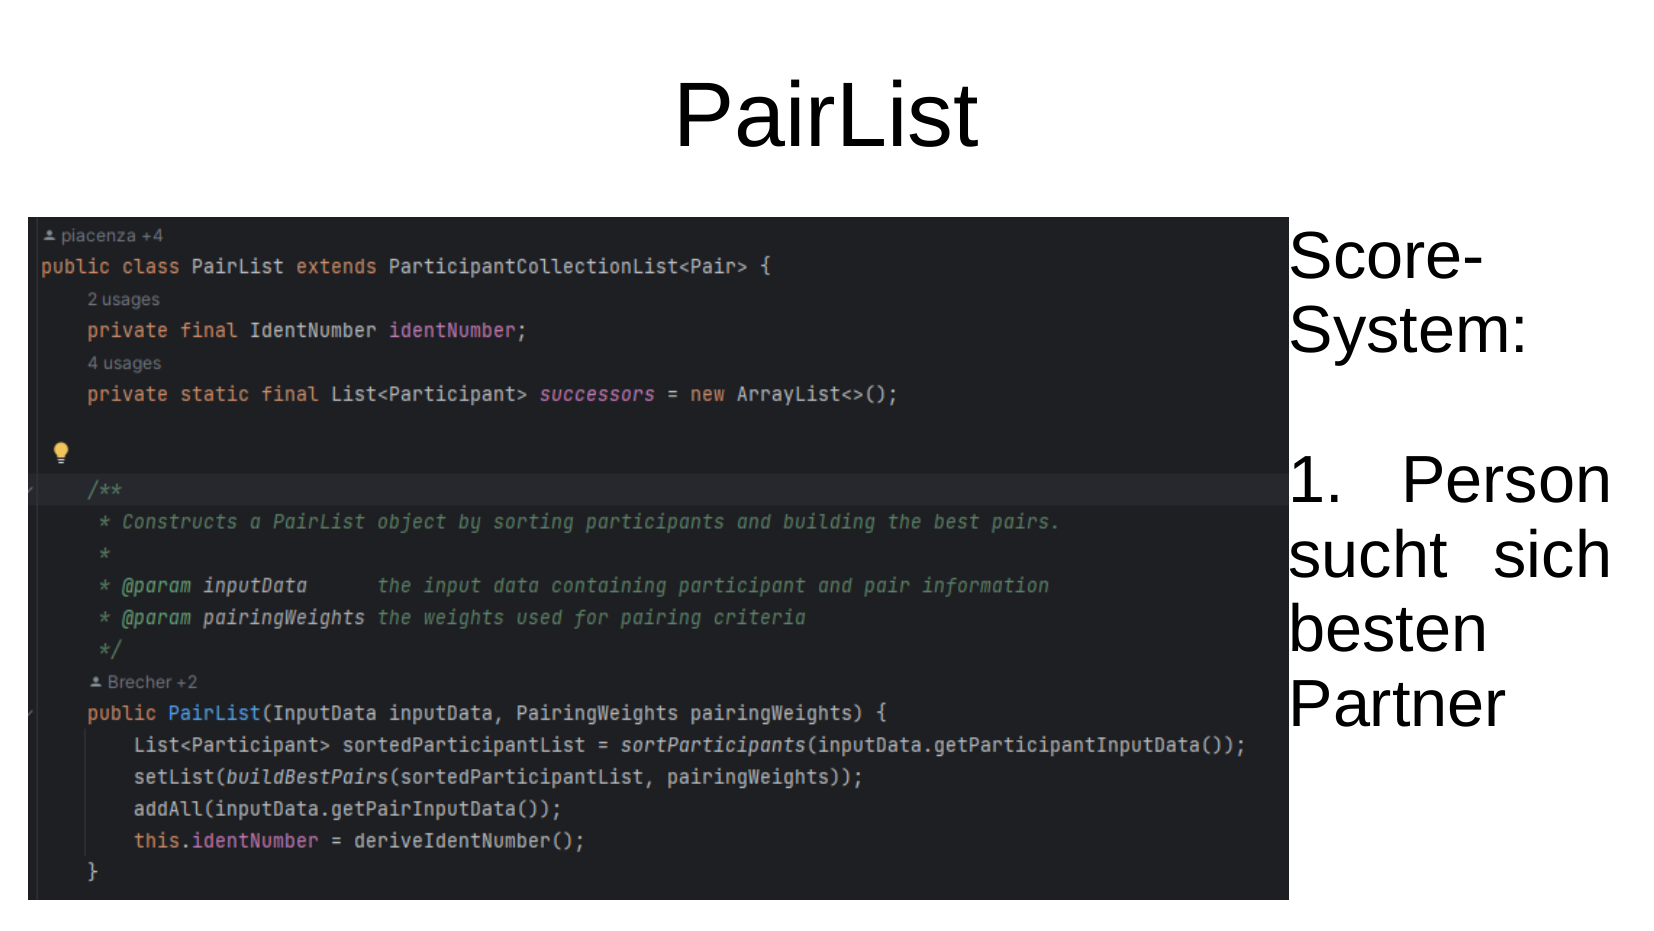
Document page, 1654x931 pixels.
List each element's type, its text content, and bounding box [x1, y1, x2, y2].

picture [28, 217, 1289, 901]
title PairList [82, 37, 1571, 193]
subtitle Score-System: 1. Person sucht sich besten Partner [1289, 217, 1613, 863]
